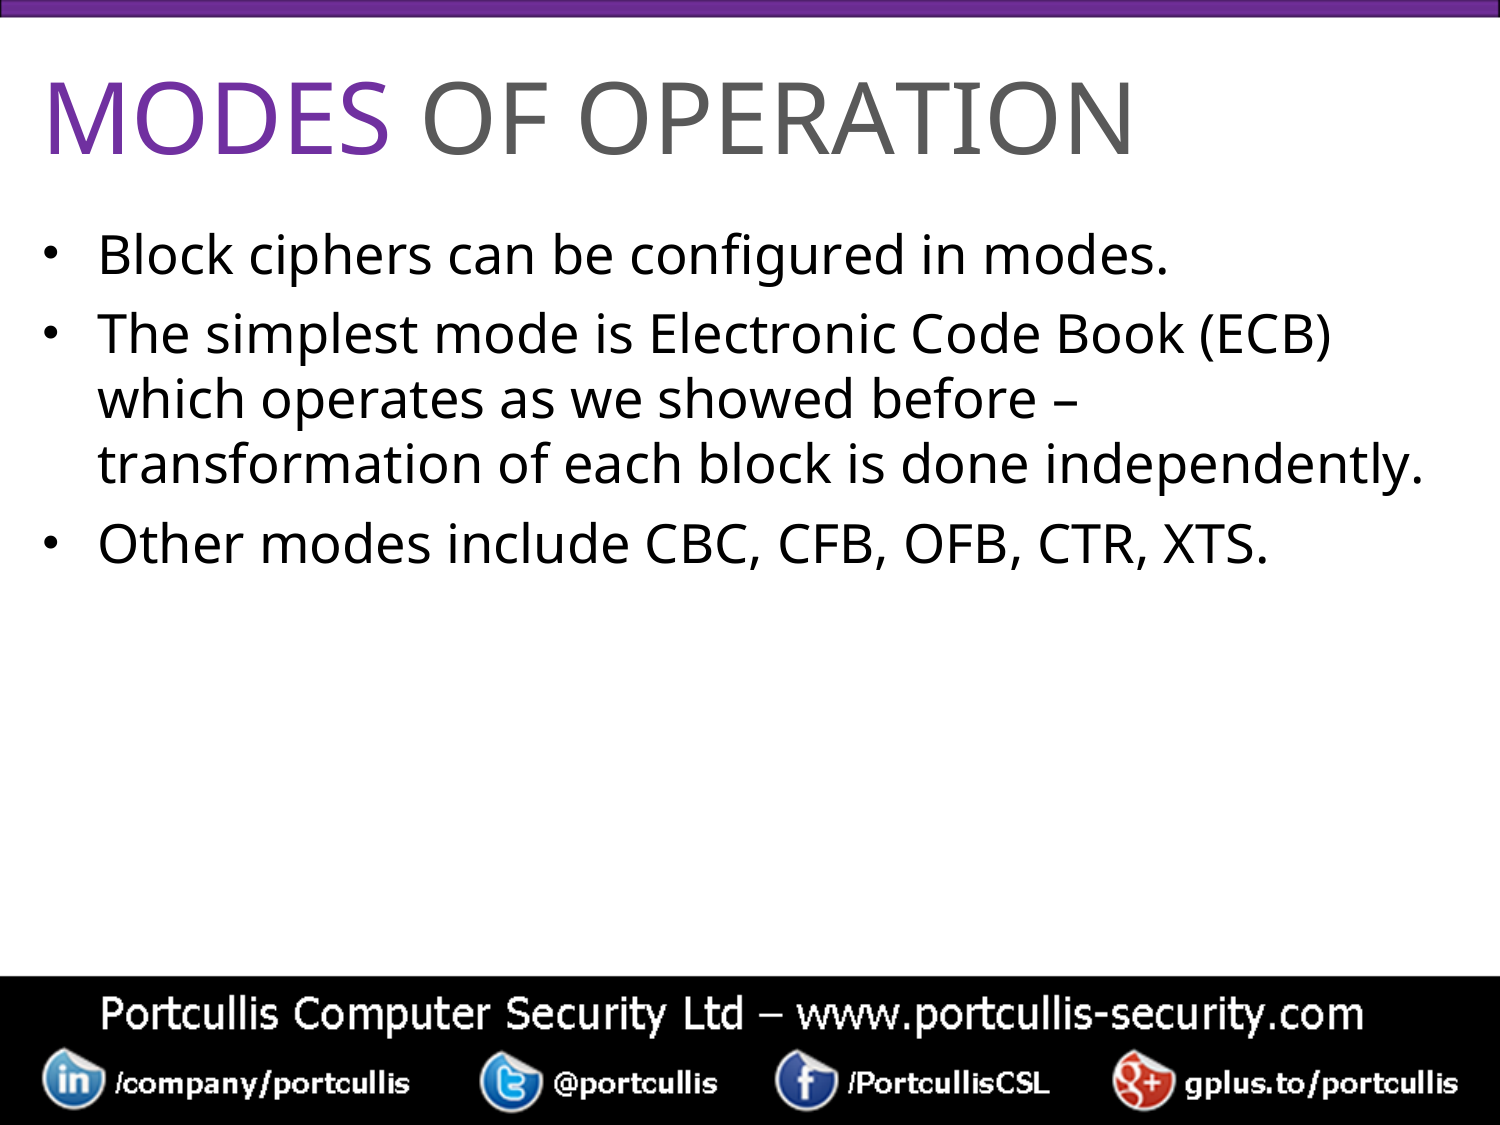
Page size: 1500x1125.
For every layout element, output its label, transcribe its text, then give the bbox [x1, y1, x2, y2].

title MODES OF OPERATION [41, 42, 1434, 202]
list Block ciphers can be configured in modes. The simplest mode is Electronic Code Book (ECB) which operates as we showed before – transformation of each block is done independently. Other modes include CBC, CFB, OFB, CTR, XTS. [41, 219, 1428, 965]
picture [0, 0, 1500, 1125]
